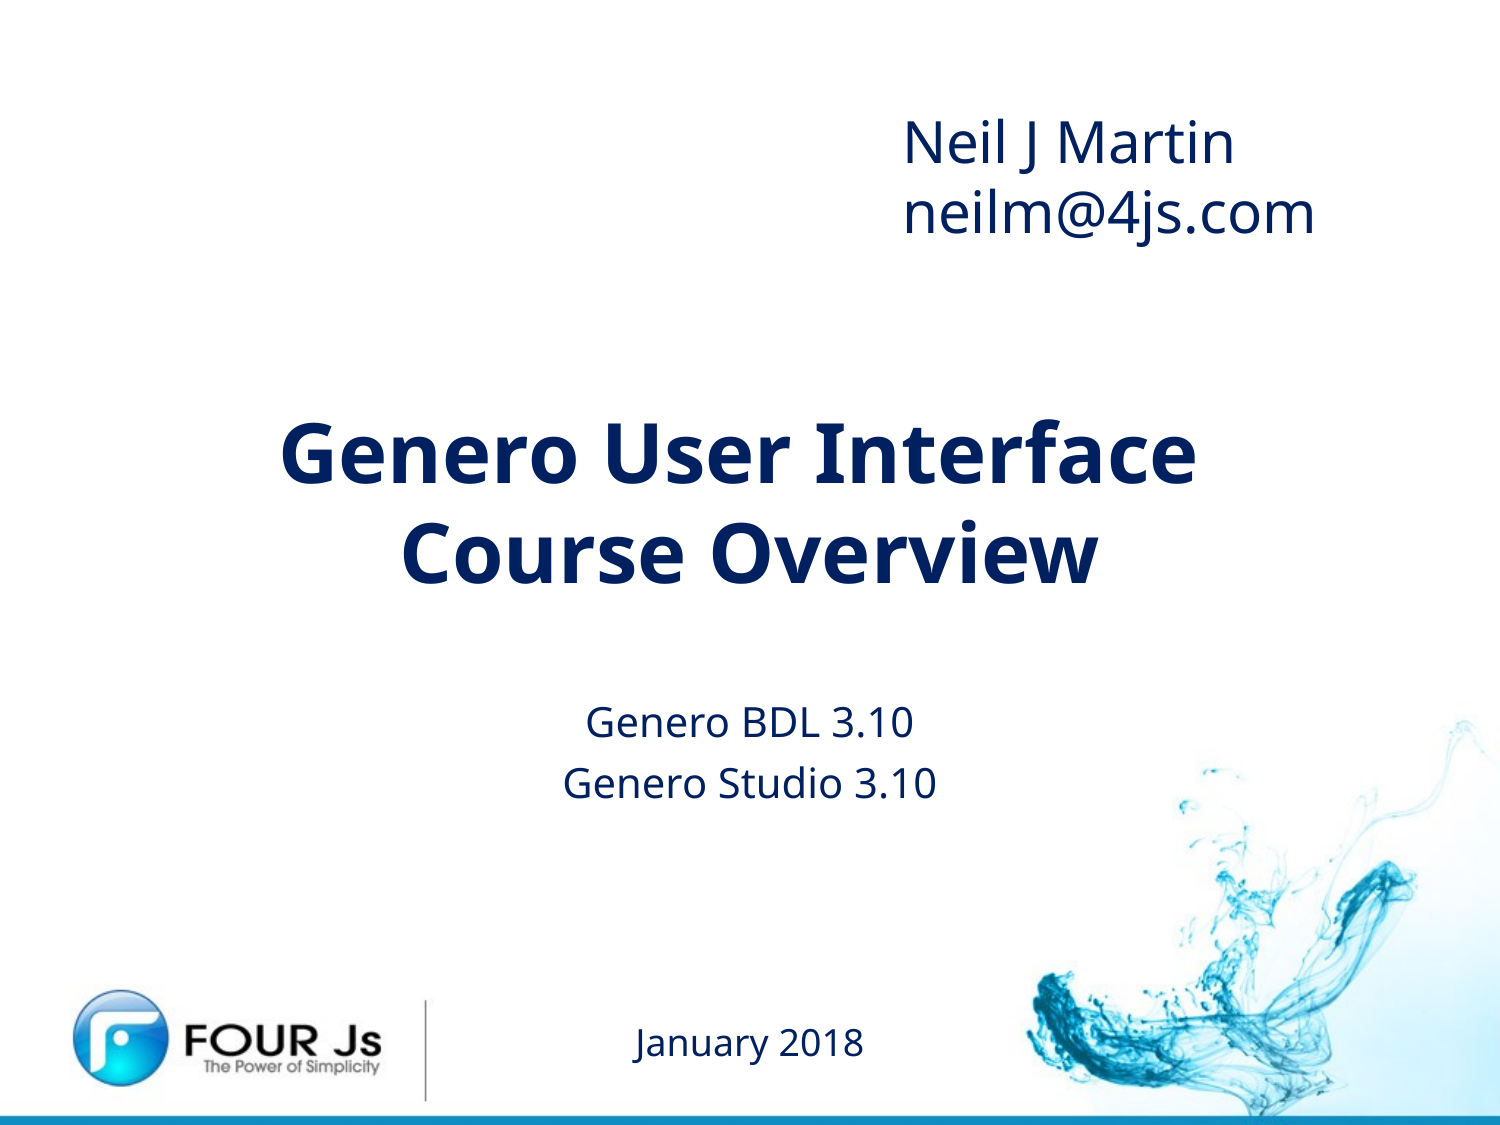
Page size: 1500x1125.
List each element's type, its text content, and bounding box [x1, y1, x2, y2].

picture [0, 0, 1500, 1122]
list January 2018 [519, 1011, 981, 1095]
title Genero User Interface Course Overview [112, 337, 1388, 663]
text_box Neil J Martin neilm@4js.com [887, 97, 1475, 253]
subtitle Genero BDL 3.10 Genero Studio 3.10 [225, 688, 1275, 976]
